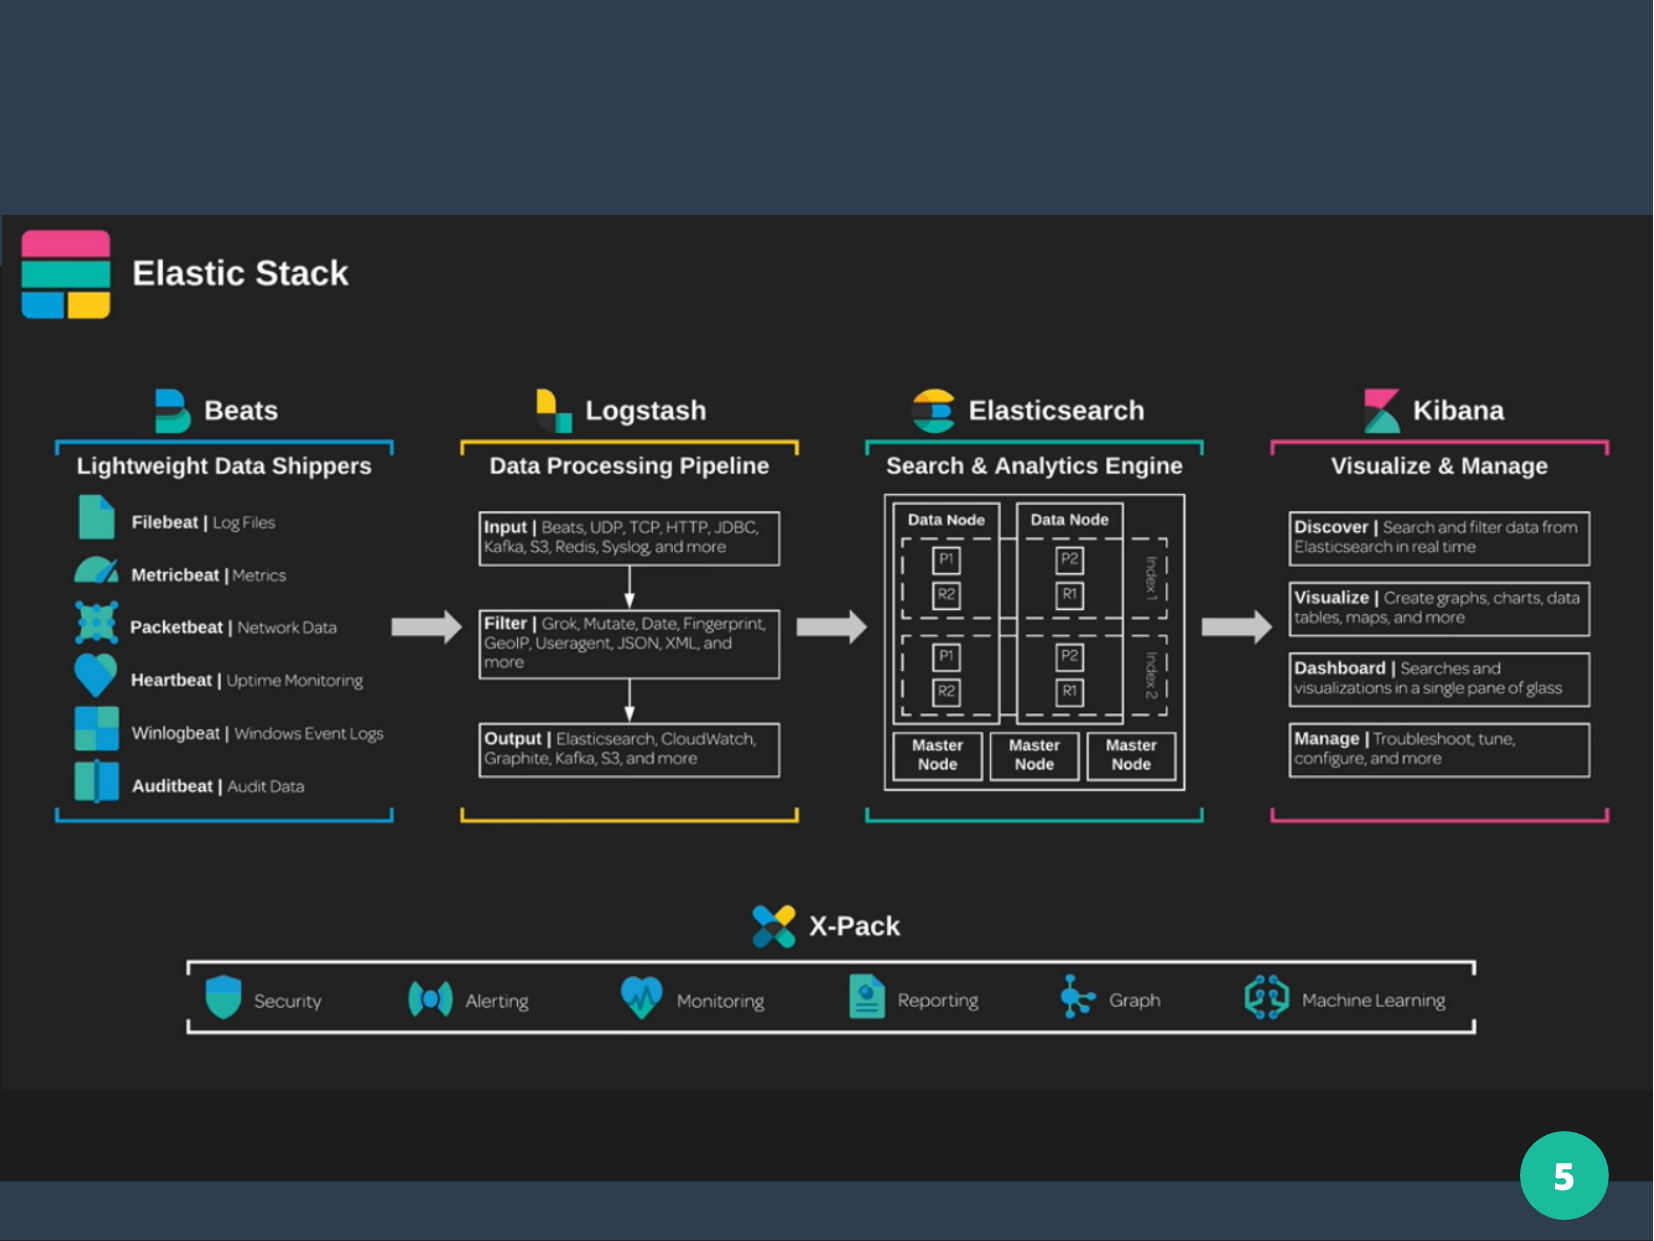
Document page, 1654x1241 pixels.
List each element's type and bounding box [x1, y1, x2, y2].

picture [2, 215, 1653, 1090]
